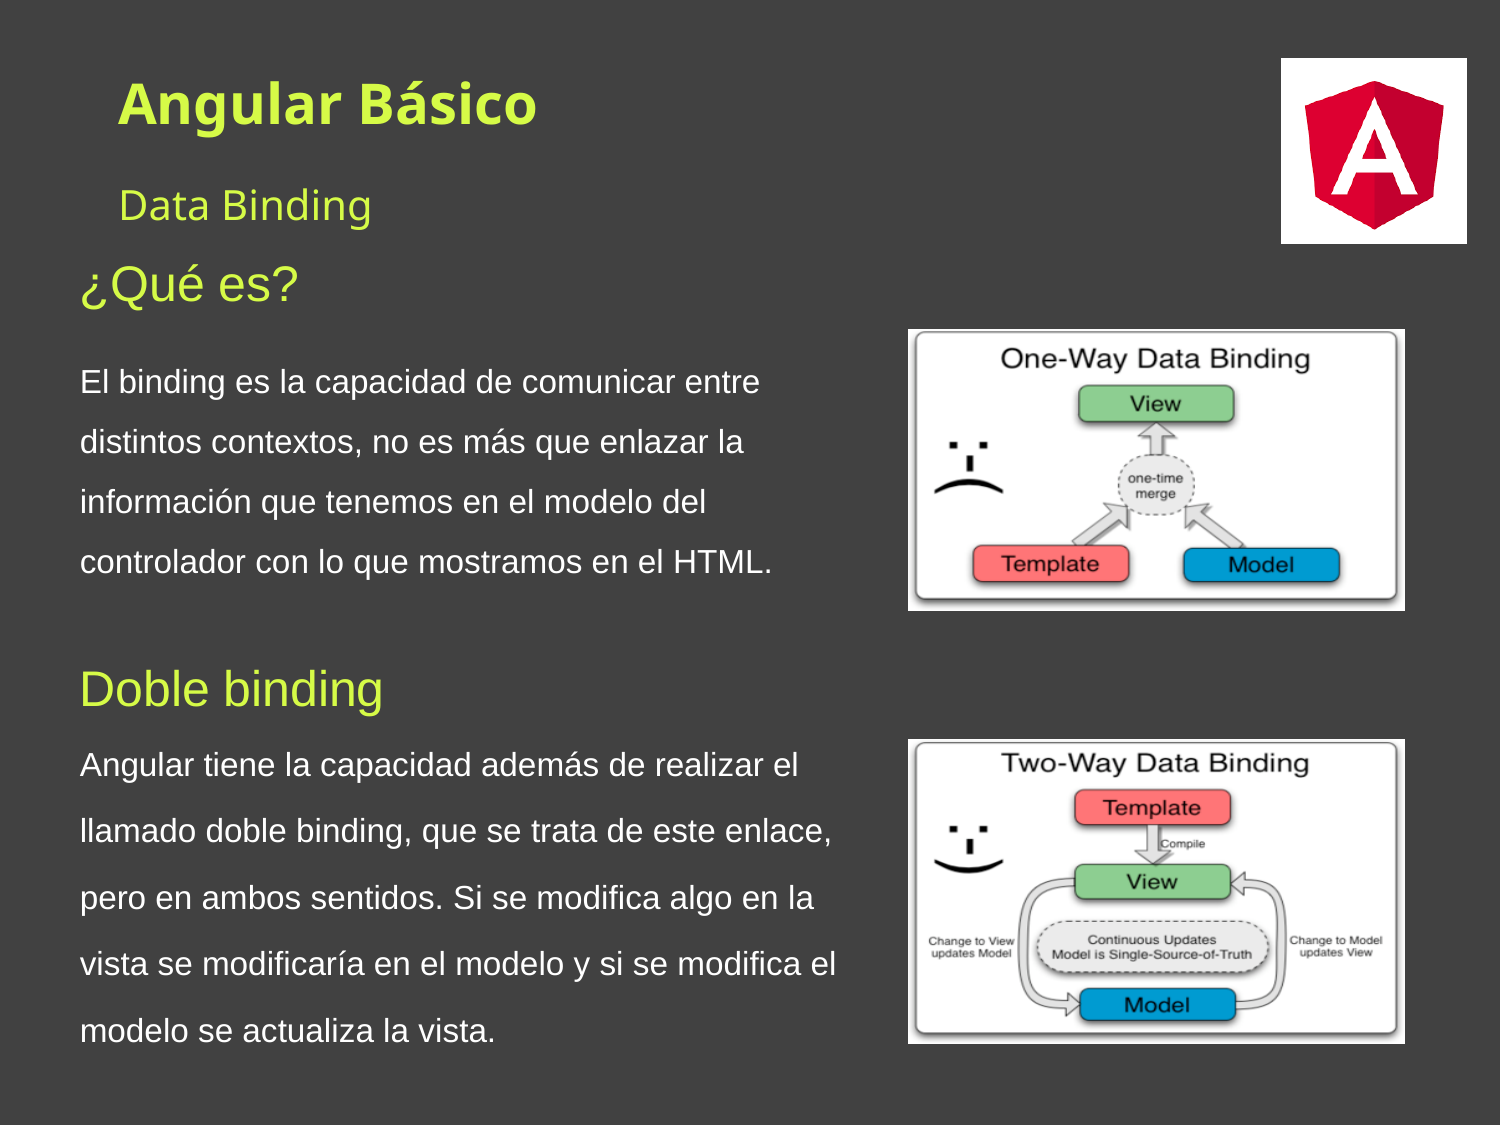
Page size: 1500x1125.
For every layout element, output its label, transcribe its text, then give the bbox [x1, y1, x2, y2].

title Angular Básico [103, 59, 1282, 144]
list Data Binding [103, 163, 1282, 244]
text_box ¿Qué es? El binding es la capacidad de comunicar entre distintos contextos, no es más que enlazar la información que tenemos en el modelo del controlador con lo que mostramos en el HTML. Doble binding Angular tiene la capacidad además de realizar el llamado doble binding, que se trata de este enlace, pero en ambos sentidos. Si se modifica algo en la vista se modificaría en el modelo y si se modifica el modelo se actualiza la vista. [64, 243, 880, 1125]
picture [908, 329, 1405, 611]
picture [1281, 58, 1467, 244]
picture [908, 739, 1405, 1044]
